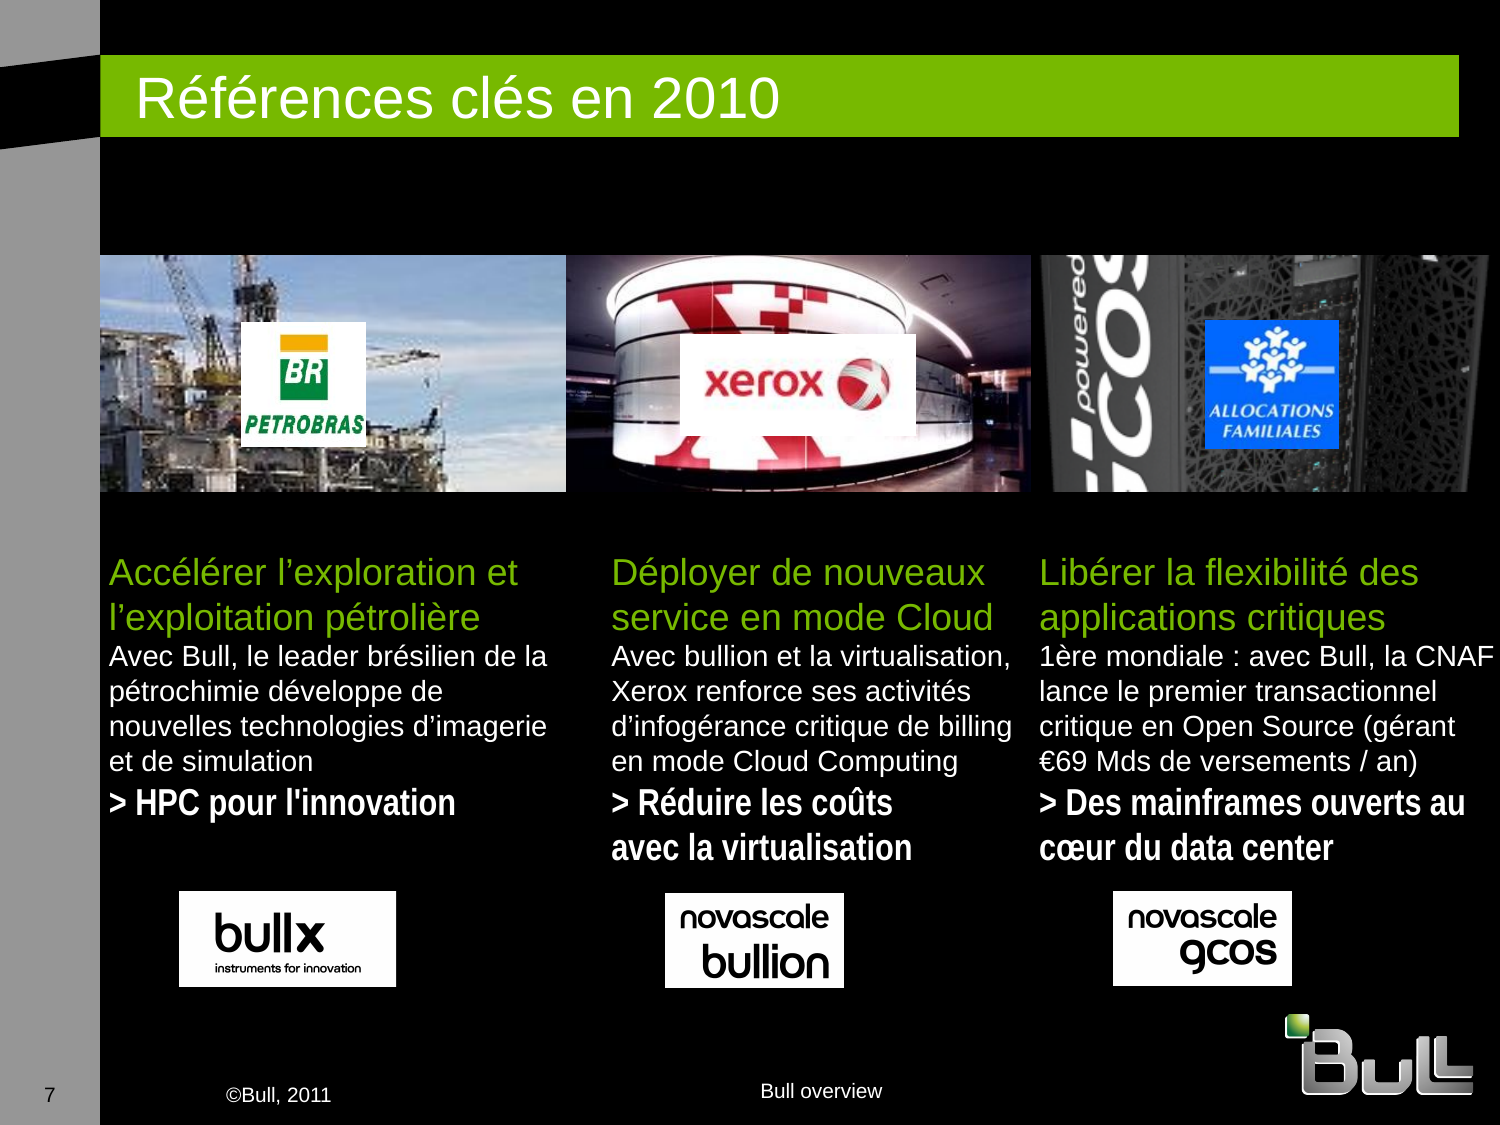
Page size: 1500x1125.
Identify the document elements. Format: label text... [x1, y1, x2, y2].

title Références clés en 2010 [135, 60, 1459, 143]
picture [100, 255, 1031, 492]
picture [665, 893, 844, 988]
picture [179, 891, 397, 987]
text_box Accélérer l’exploration et l’exploitation pétrolière Avec Bull, le leader brésilien de la pétrochimie développe de nouvelles technologies d’imagerie et de simulation > HPC pour l'innovation [94, 540, 567, 830]
picture [1113, 891, 1292, 986]
text_box Libérer la flexibilité des applications critiques 1ère mondiale : avec Bull, la CNAF lance le premier transactionnel critique en Open Source (gérant €69 Mds de versements / an) > Des mainframes ouverts au cœur du data center [1036, 540, 1500, 875]
picture [1285, 1014, 1474, 1095]
text_box Déployer de nouveaux service en mode Cloud Avec bullion et la virtualisation, Xerox renforce ses activités d’infogérance critique de billing en mode Cloud Computing > Réduire les coûts avec la virtualisation [596, 540, 1031, 875]
picture [1032, 255, 1500, 492]
